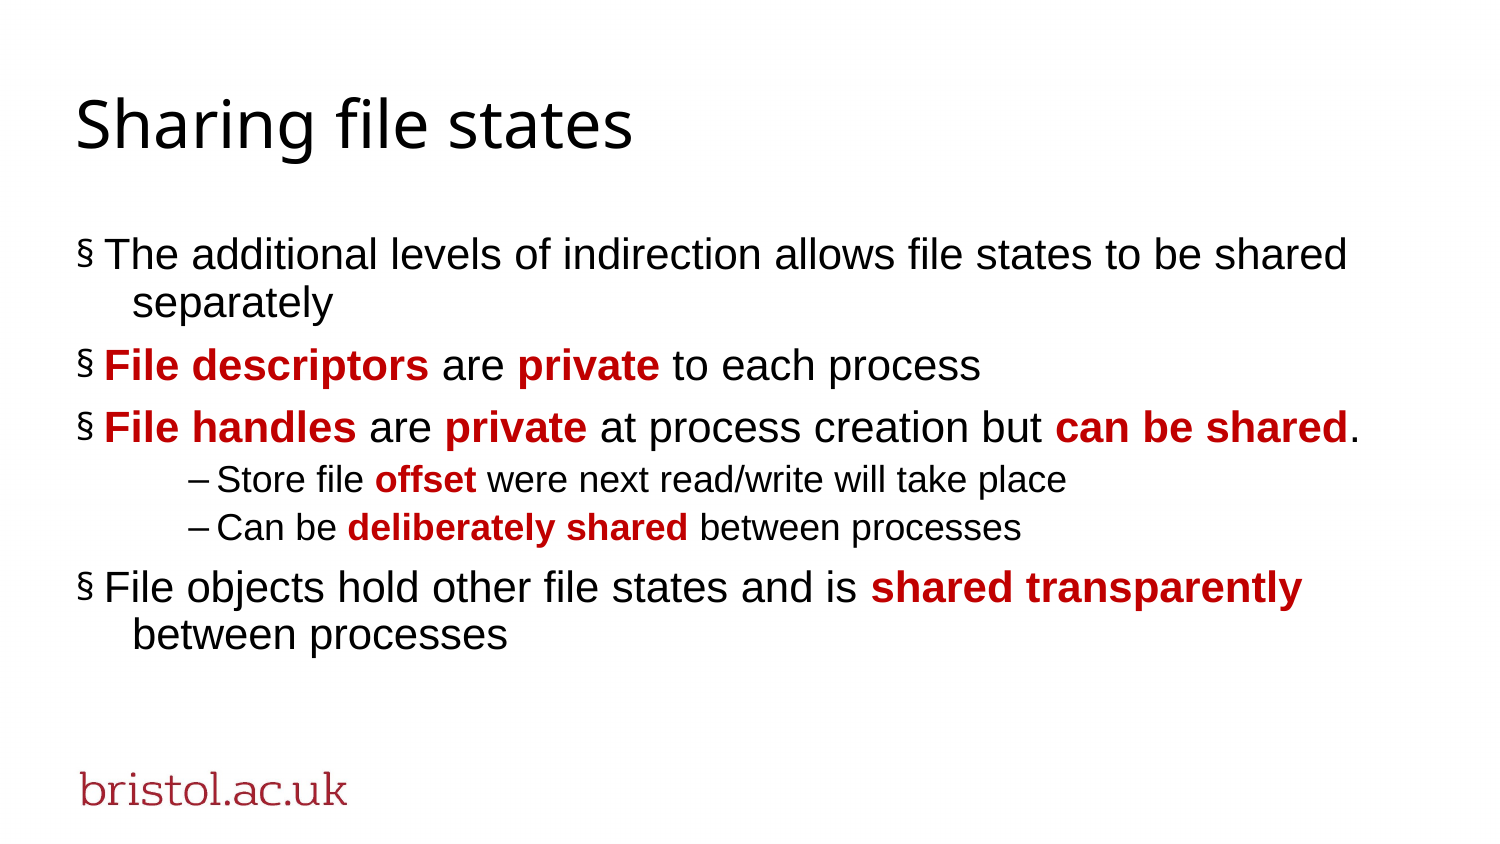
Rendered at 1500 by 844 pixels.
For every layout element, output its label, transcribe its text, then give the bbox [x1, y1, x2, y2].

list The additional levels of indirection allows file states to be shared separately File descriptors are private to each process File handles are private at process creation but can be shared. Store file offset were next read/write will take place Can be deliberately shared between processes File objects hold other file states and is shared transparently between processes [60, 224, 1440, 699]
title Sharing file states [60, 44, 1440, 209]
